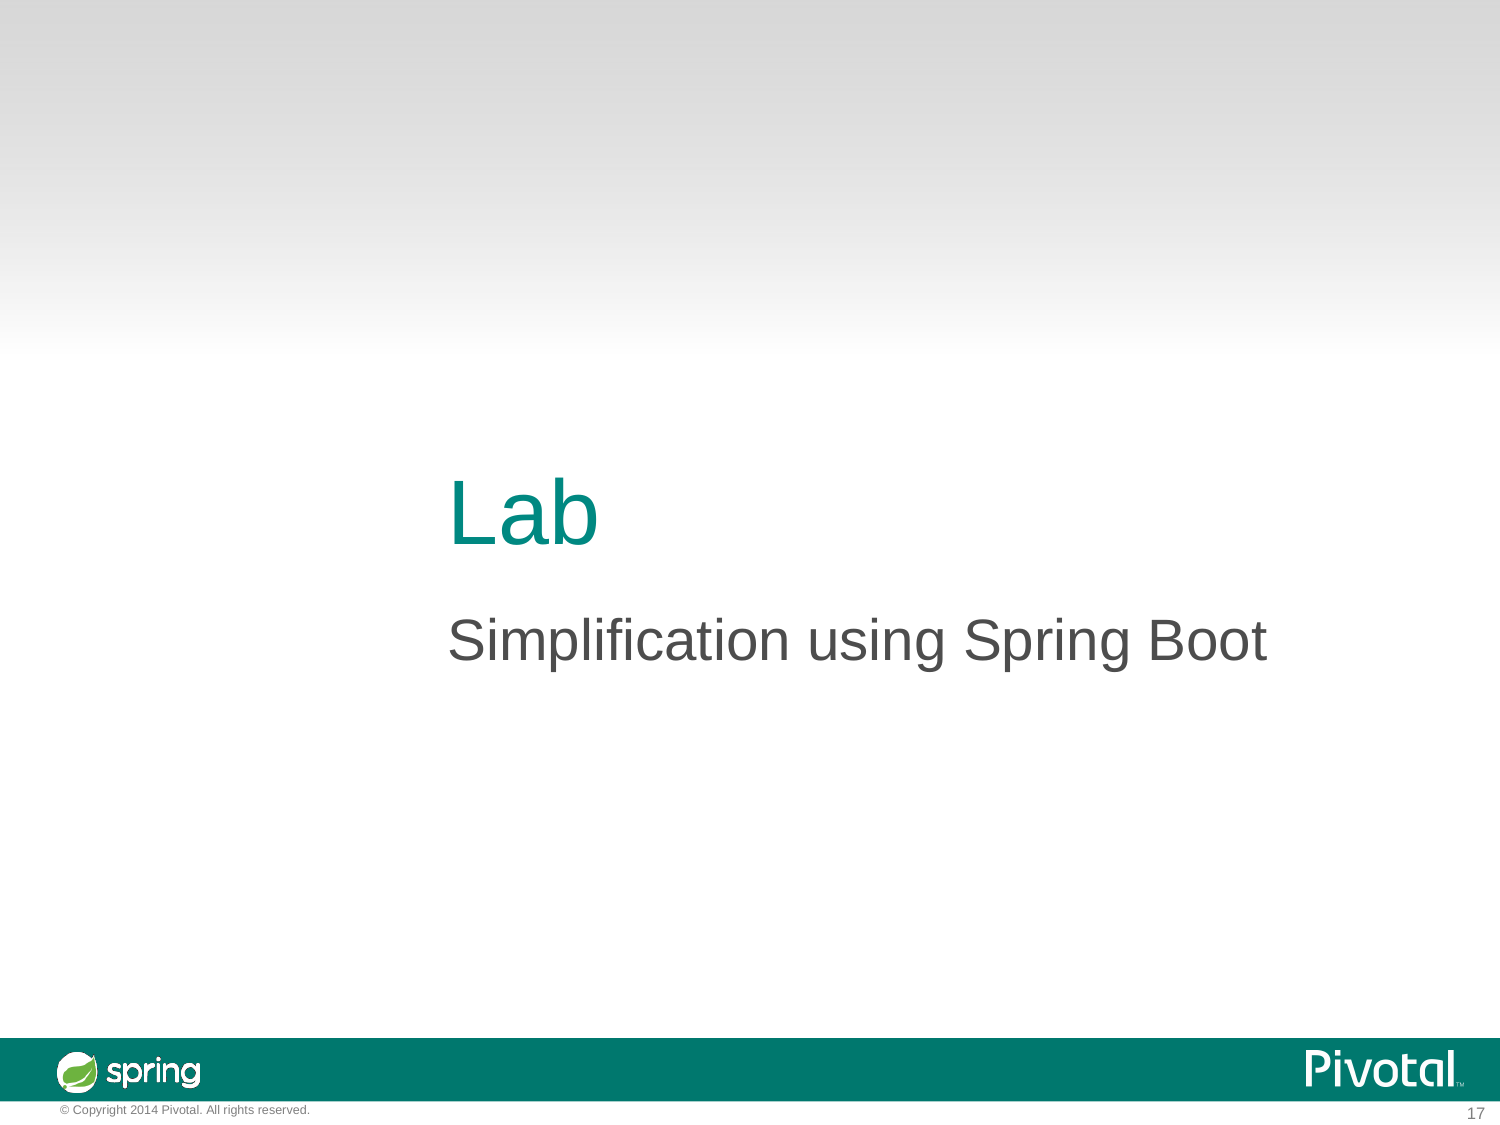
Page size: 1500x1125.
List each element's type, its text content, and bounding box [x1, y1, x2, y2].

picture [32, 1041, 210, 1103]
picture [1306, 1050, 1464, 1087]
text_box Simplification using Spring Boot [447, 602, 1440, 914]
title Lab [447, 462, 1440, 565]
